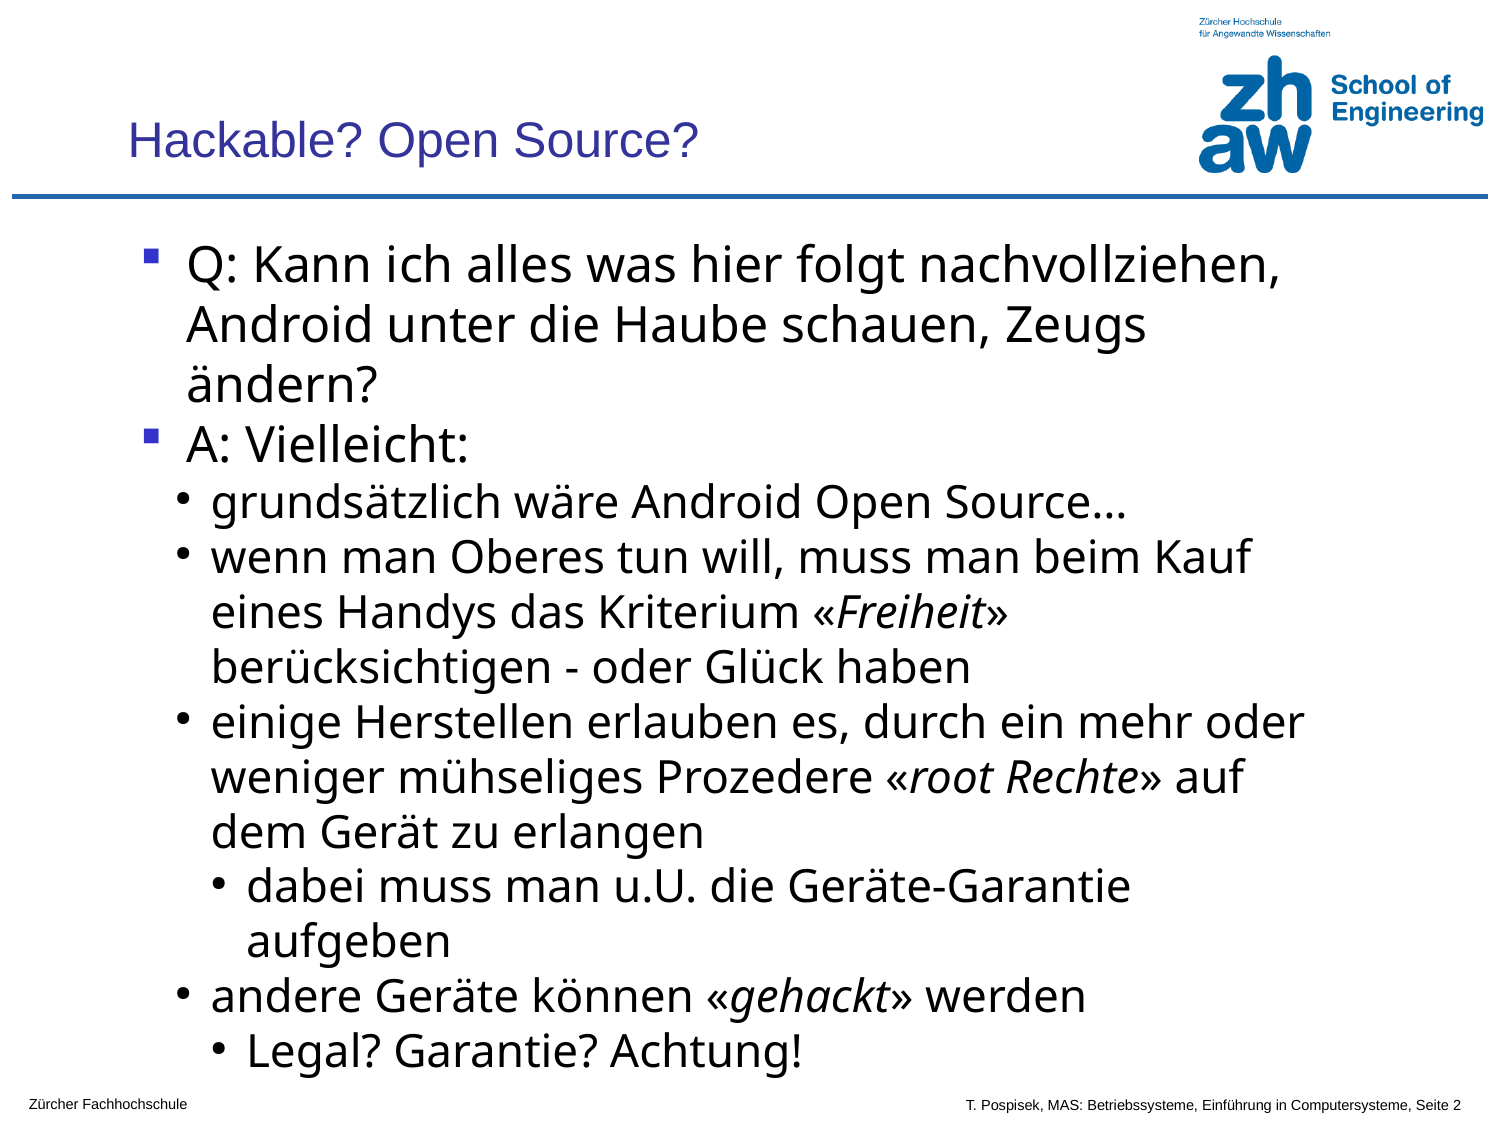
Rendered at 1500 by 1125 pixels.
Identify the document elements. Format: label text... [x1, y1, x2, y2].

title Hackable? Open Source? [112, 50, 1391, 175]
picture [1199, 18, 1483, 173]
text_box Q: Kann ich alles was hier folgt nachvollziehen, Android unter die Haube schauen, Zeugs ändern? A: Vielleicht: grundsätzlich wäre Android Open Source… wenn man Oberes tun will, muss man beim Kauf eines Handys das Kriterium «Freiheit» berücksichtigen - oder Glück haben einige Herstellen erlauben es, durch ein mehr oder weniger mühseliges Prozedere «root Rechte» auf dem Gerät zu erlangen dabei muss man u.U. die Geräte-Garantie aufgeben andere Geräte können «gehackt» werden Legal? Garantie? Achtung! [125, 224, 1350, 738]
